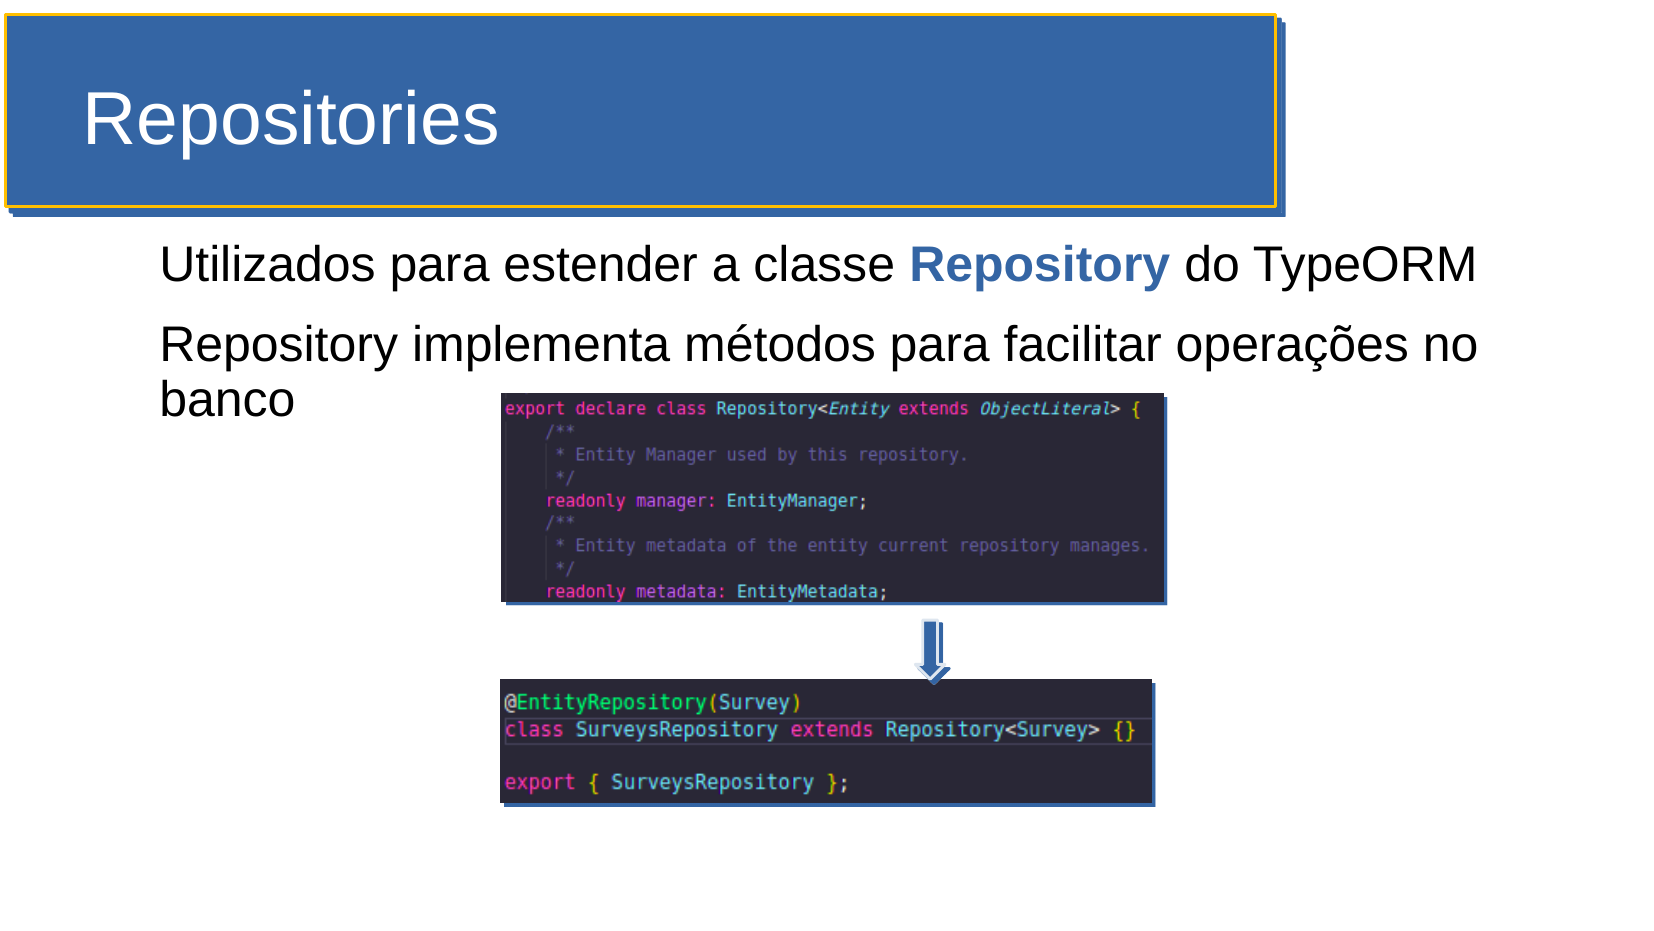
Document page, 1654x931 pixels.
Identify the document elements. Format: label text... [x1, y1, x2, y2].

picture [500, 679, 1152, 803]
title Repositories [82, 44, 1235, 192]
picture [501, 393, 1164, 602]
text_box [915, 620, 945, 680]
list Utilizados para estender a classe Repository do TypeORM Repository implementa métodos para facilitar operações no banco [88, 236, 1565, 798]
